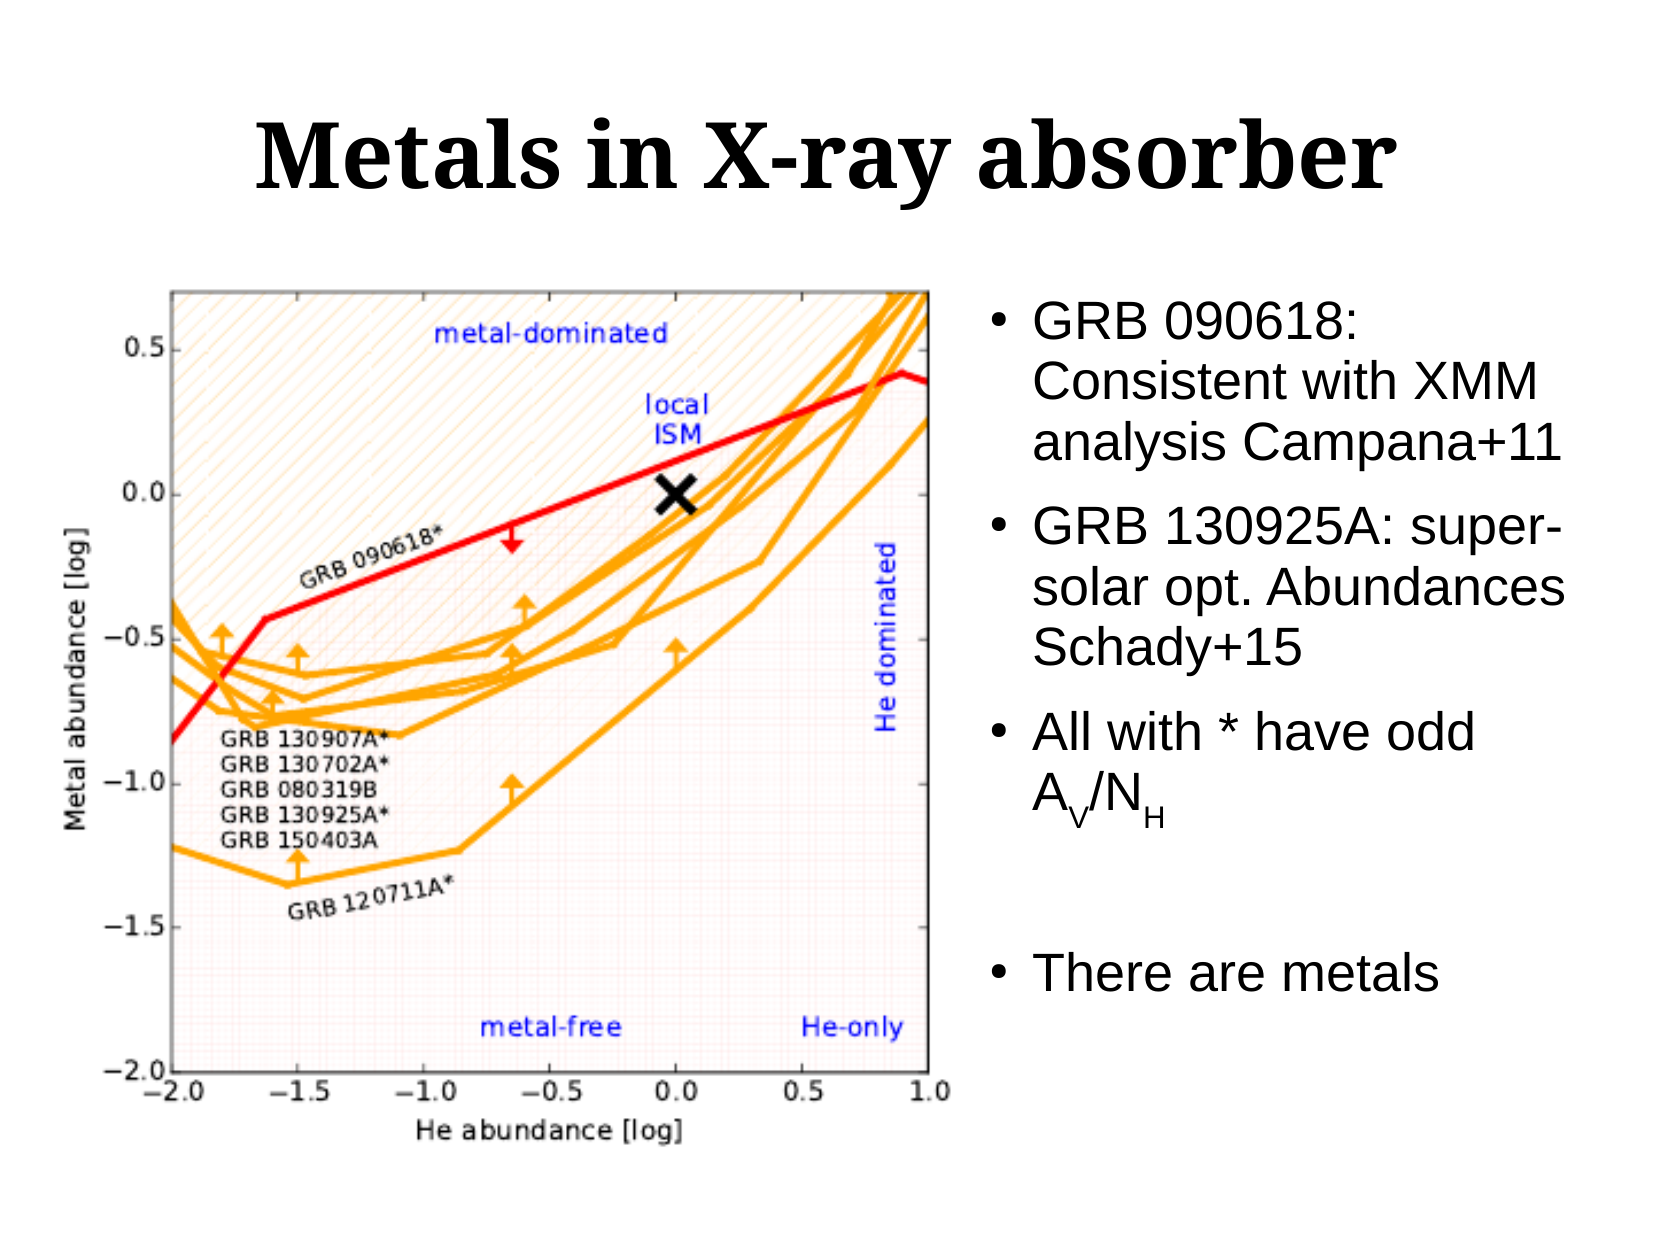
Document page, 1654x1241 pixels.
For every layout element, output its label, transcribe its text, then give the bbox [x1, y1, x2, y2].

picture [30, 256, 976, 1170]
title Metals in X-ray absorber [82, 49, 1571, 257]
list GRB 090618: Consistent with XMM analysis Campana+11 GRB 130925A: super-solar opt. Abundances Schady+15 All with * have odd AV/NH There are metals [976, 290, 1621, 1010]
